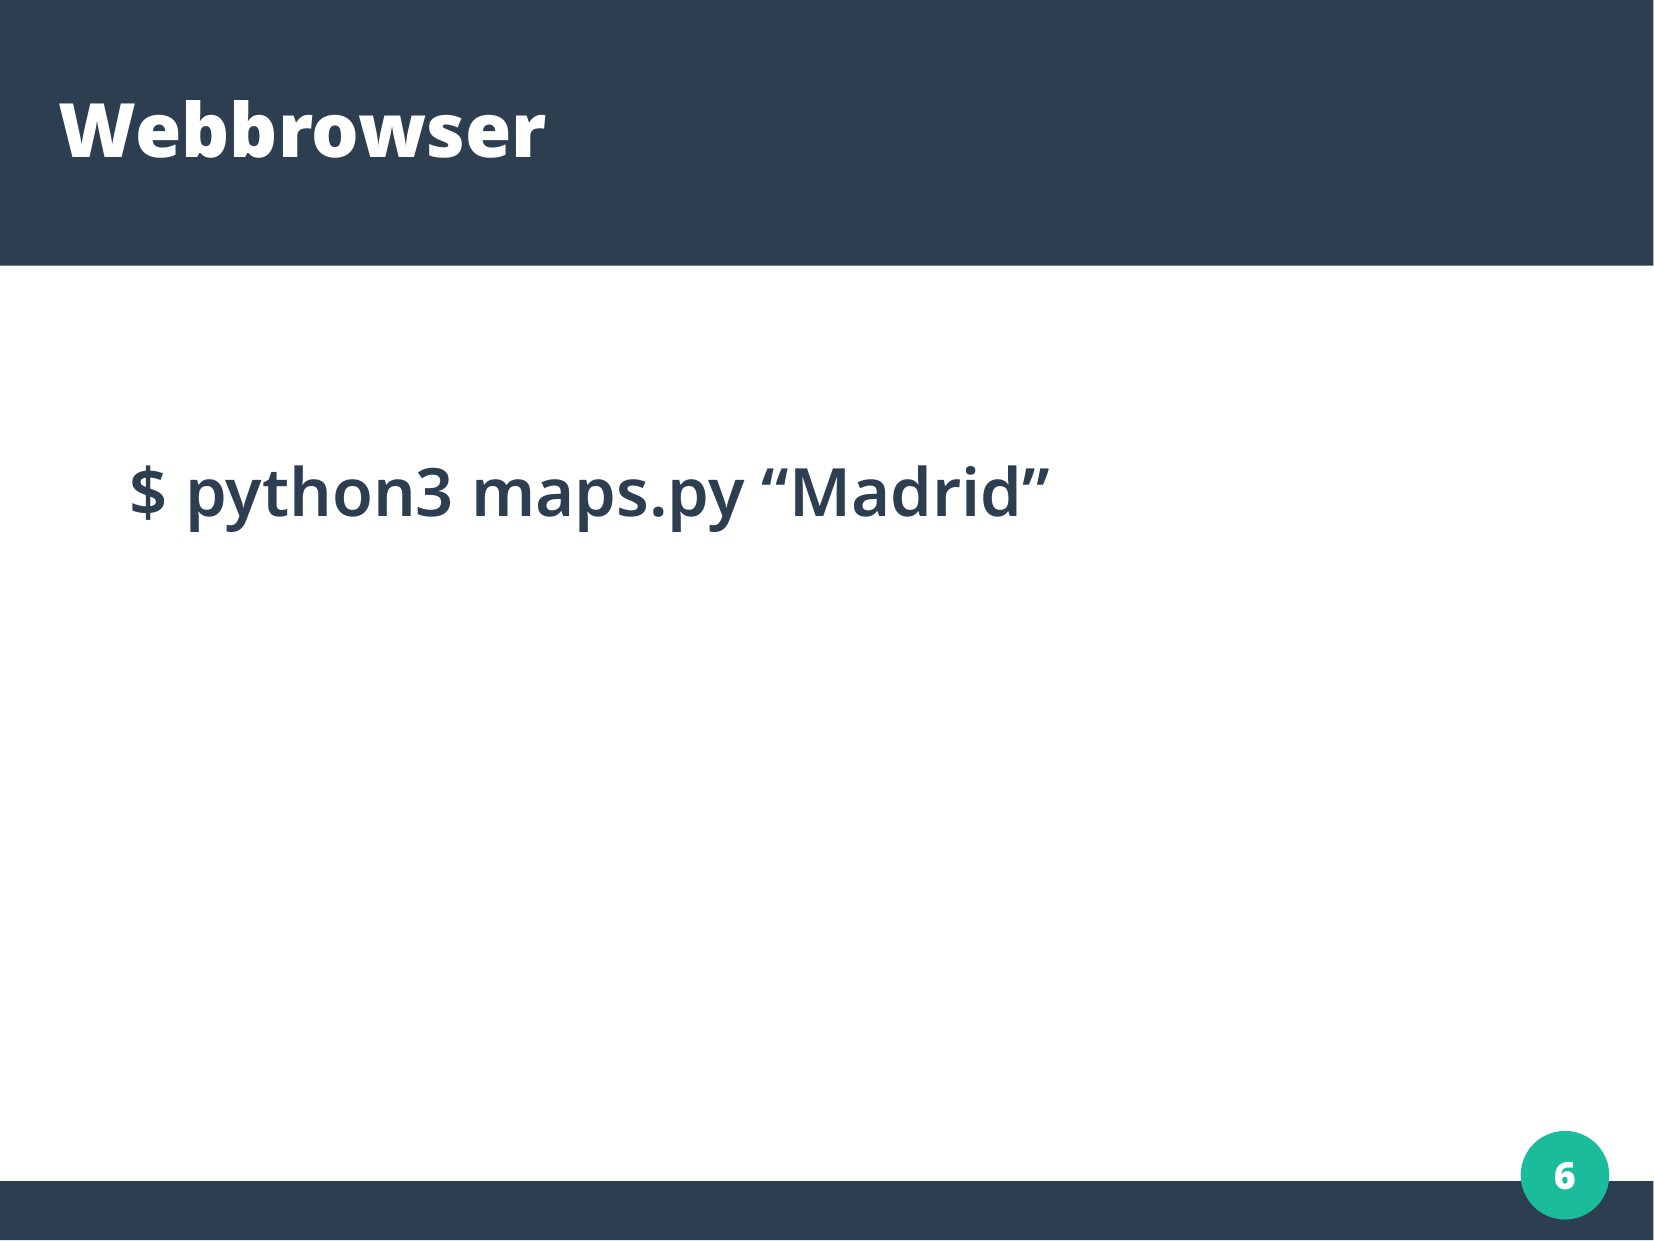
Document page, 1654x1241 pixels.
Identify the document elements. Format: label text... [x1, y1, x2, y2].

title Webbrowser [59, 49, 1595, 207]
list $ python3 maps.py “Madrid” [59, 324, 1595, 1152]
